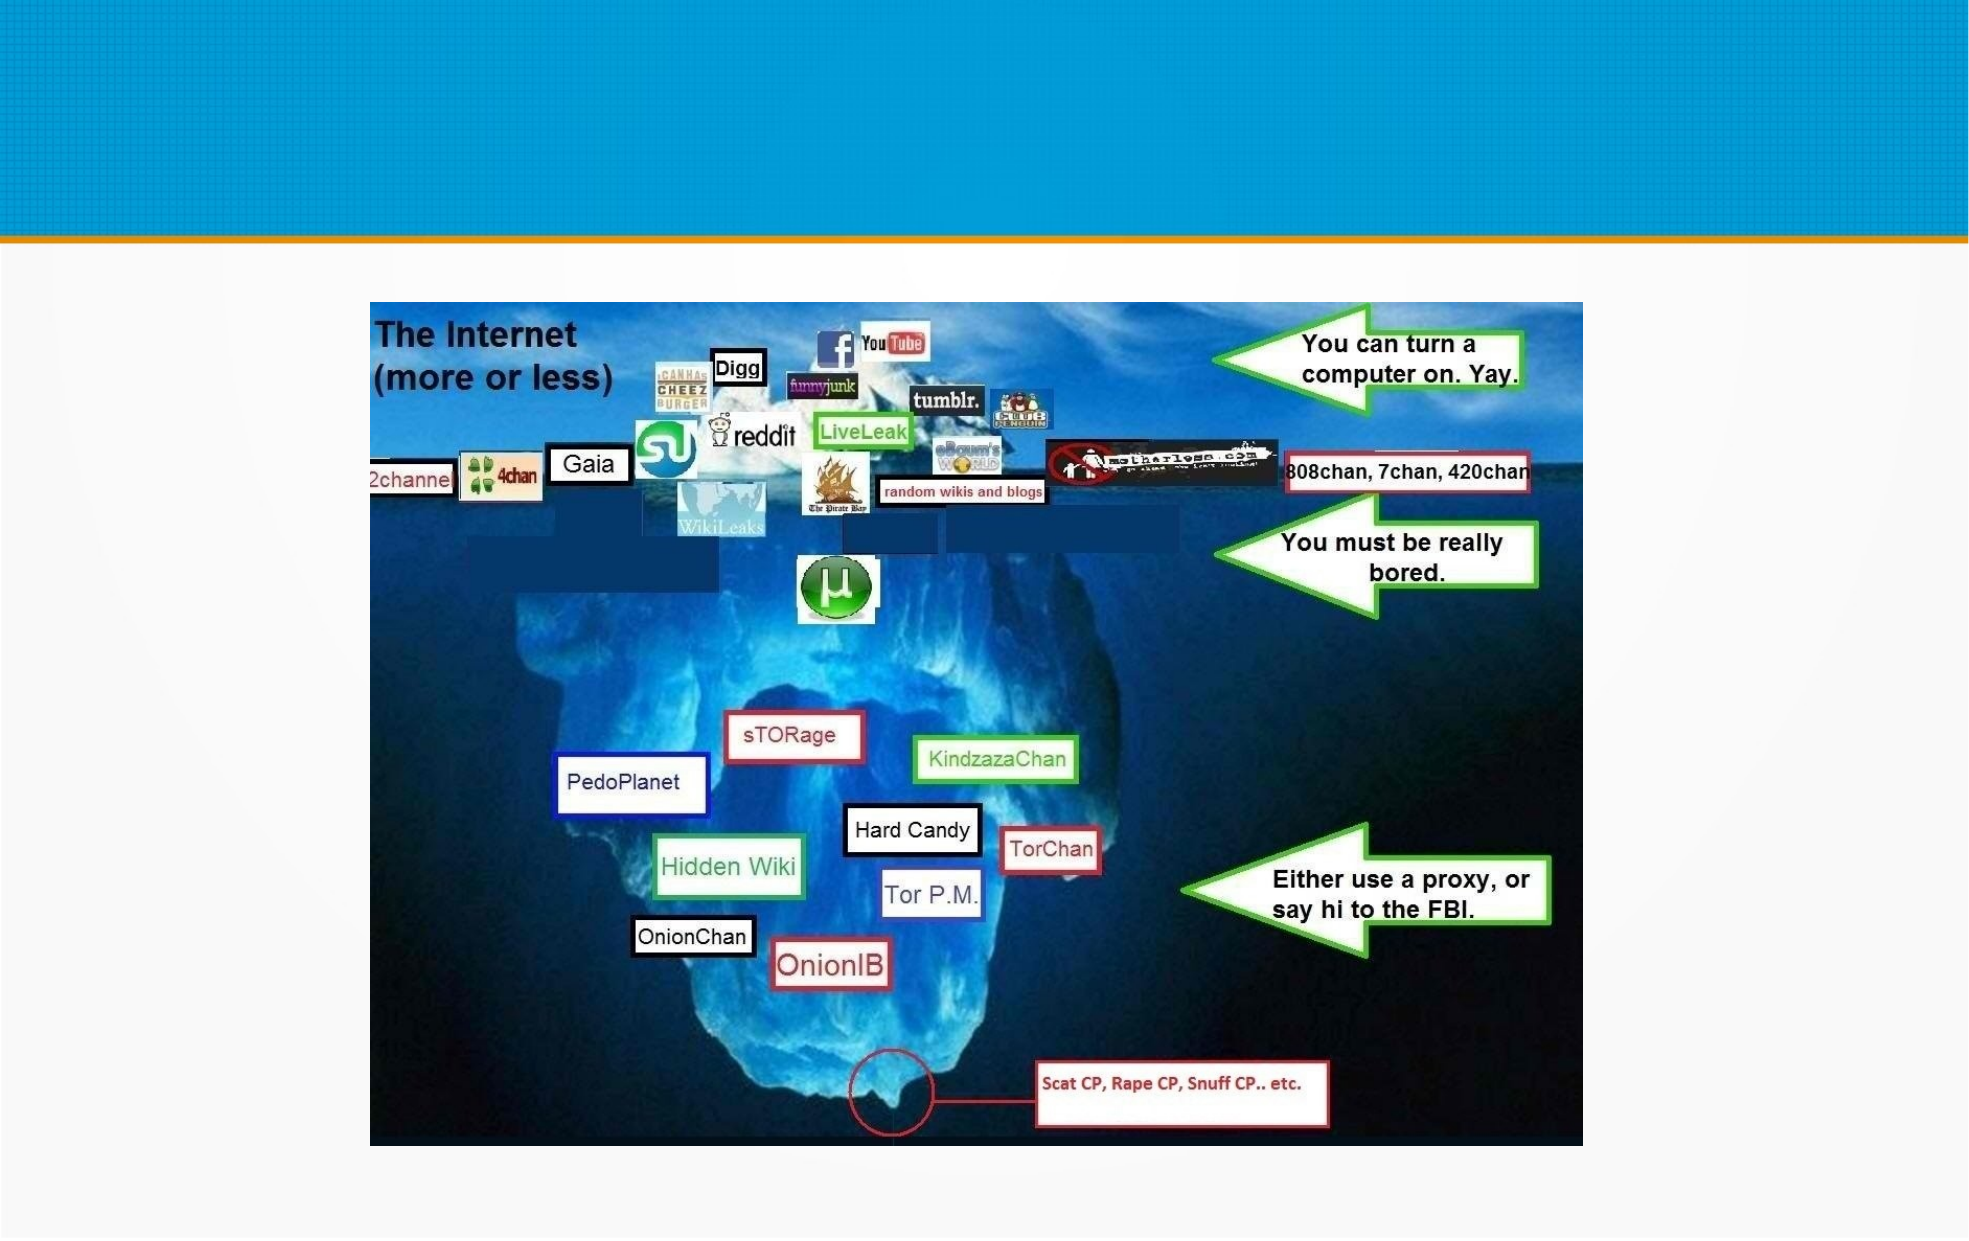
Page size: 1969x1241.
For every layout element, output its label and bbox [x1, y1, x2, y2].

picture [0, 233, 1969, 1241]
